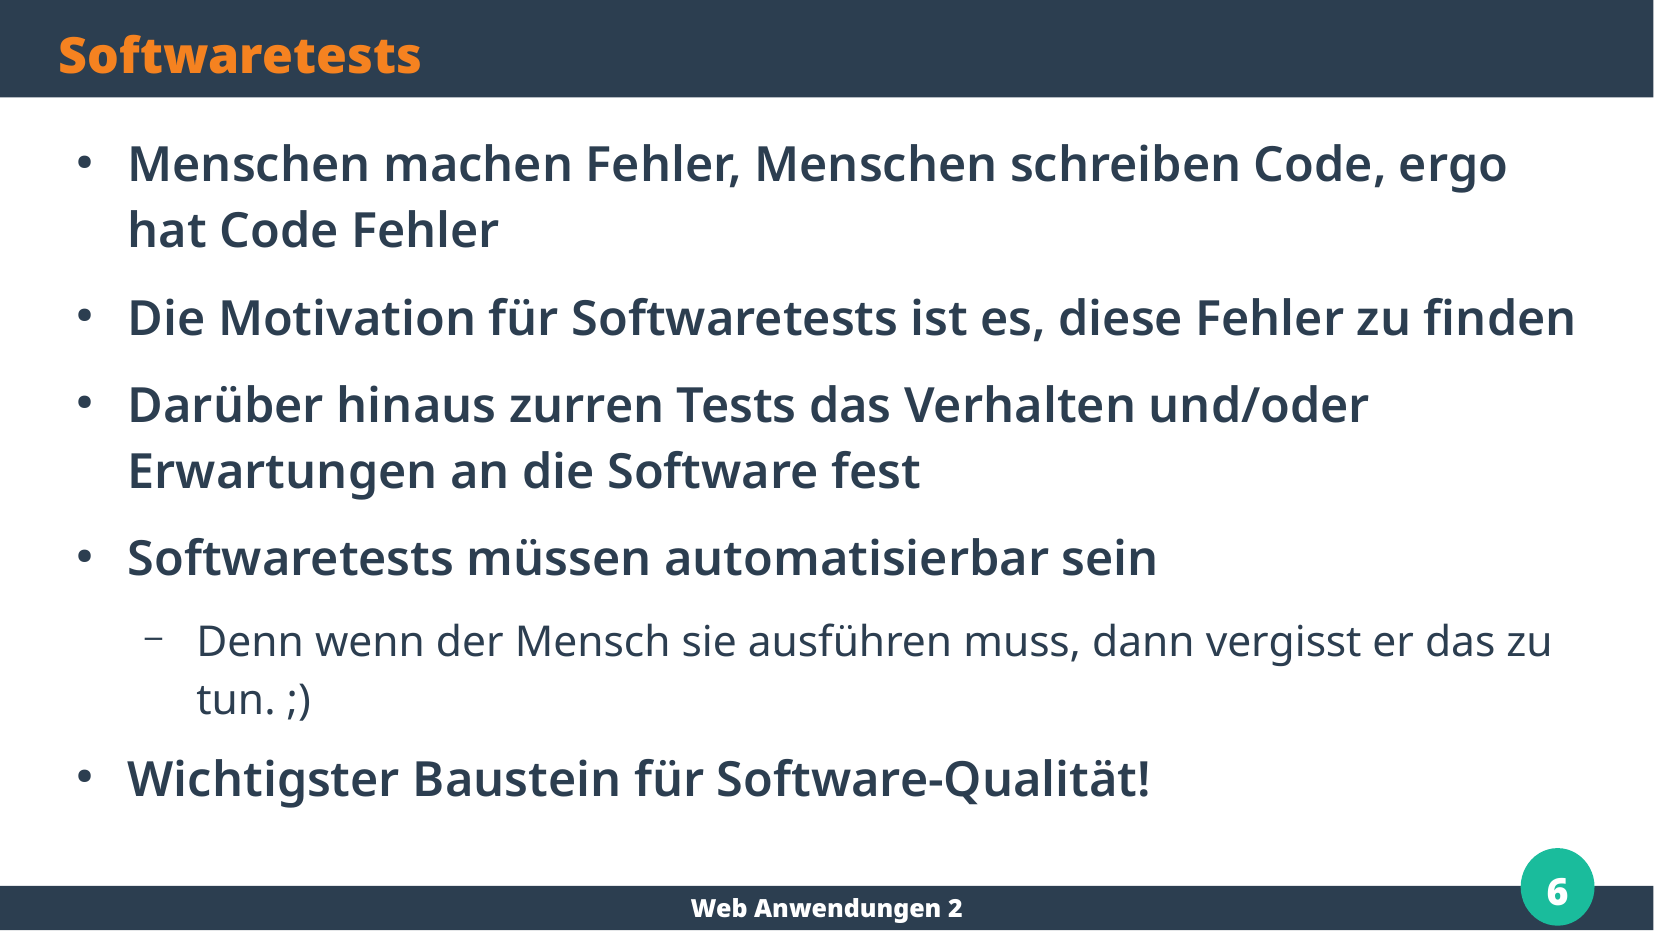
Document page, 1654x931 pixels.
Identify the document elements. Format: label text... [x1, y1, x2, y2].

title Softwaretests [59, 8, 1595, 89]
list Menschen machen Fehler, Menschen schreiben Code, ergo hat Code Fehler Die Motivation für Softwaretests ist es, diese Fehler zu finden Darüber hinaus zurren Tests das Verhalten und/oder Erwartungen an die Software fest Softwaretests müssen automatisierbar sein Denn wenn der Mensch sie ausführen muss, dann vergisst er das zu tun. ;) Wichtigster Baustein für Software-Qualität! [59, 129, 1595, 864]
